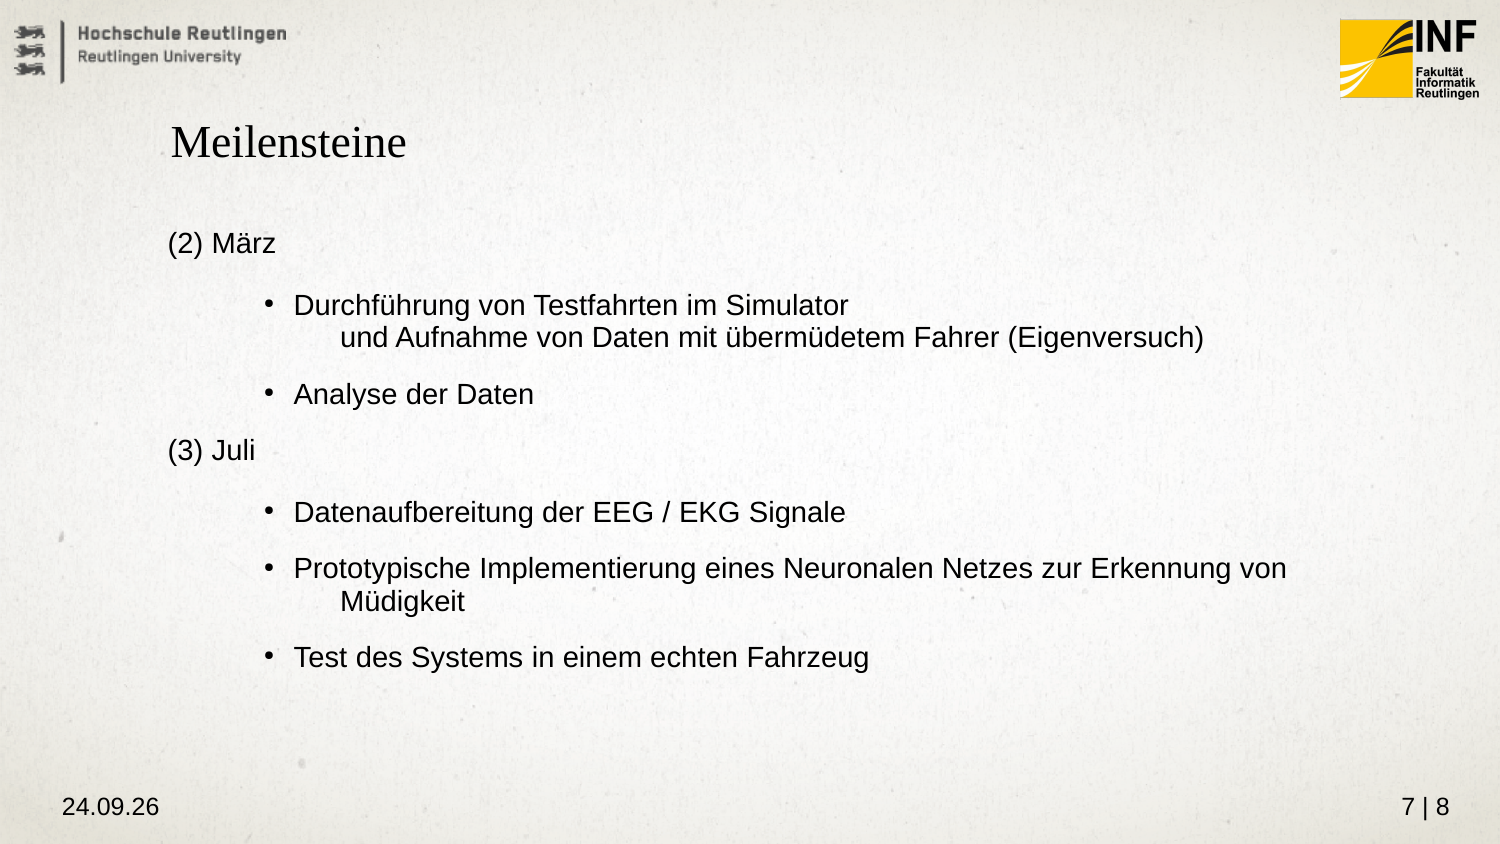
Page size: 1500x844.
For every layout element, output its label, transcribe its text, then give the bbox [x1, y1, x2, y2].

list (2) März Durchführung von Testfahrten im Simulator und Aufnahme von Daten mit übermüdetem Fahrer (Eigenversuch) Analyse der Daten (3) Juli Datenaufbereitung der EEG / EKG Signale Prototypische Implementierung eines Neuronalen Netzes zur Erkennung von Müdigkeit Test des Systems in einem echten Fahrzeug [159, 225, 1340, 730]
title Meilensteine [159, 99, 1340, 180]
picture [0, 0, 1500, 844]
